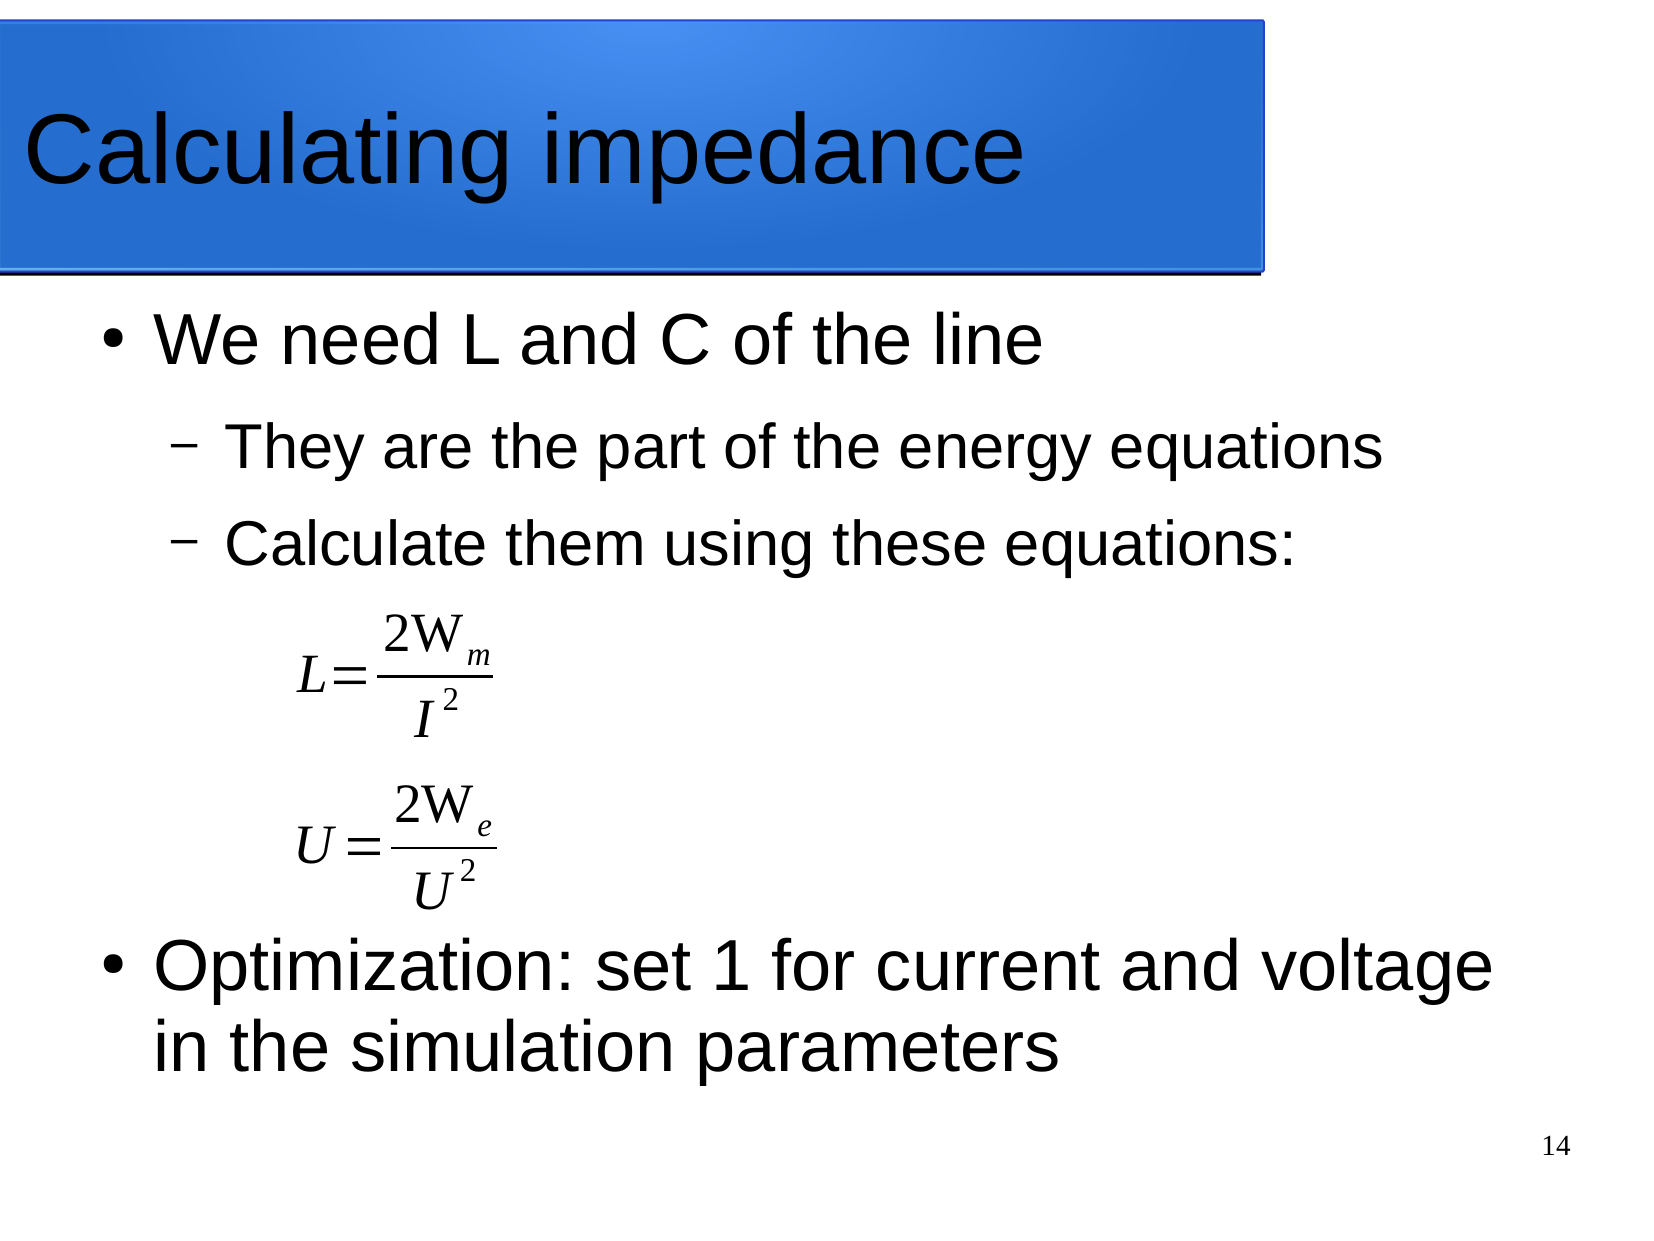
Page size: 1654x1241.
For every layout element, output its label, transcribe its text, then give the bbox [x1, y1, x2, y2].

chart [279, 602, 510, 750]
list We need L and C of the line They are the part of the energy equations Calculate them using these equations: [82, 299, 1571, 591]
list Optimization: set 1 for current and voltage in the simulation parameters [82, 925, 1571, 1217]
chart [279, 773, 513, 921]
title Calculating impedance [23, 47, 1176, 252]
